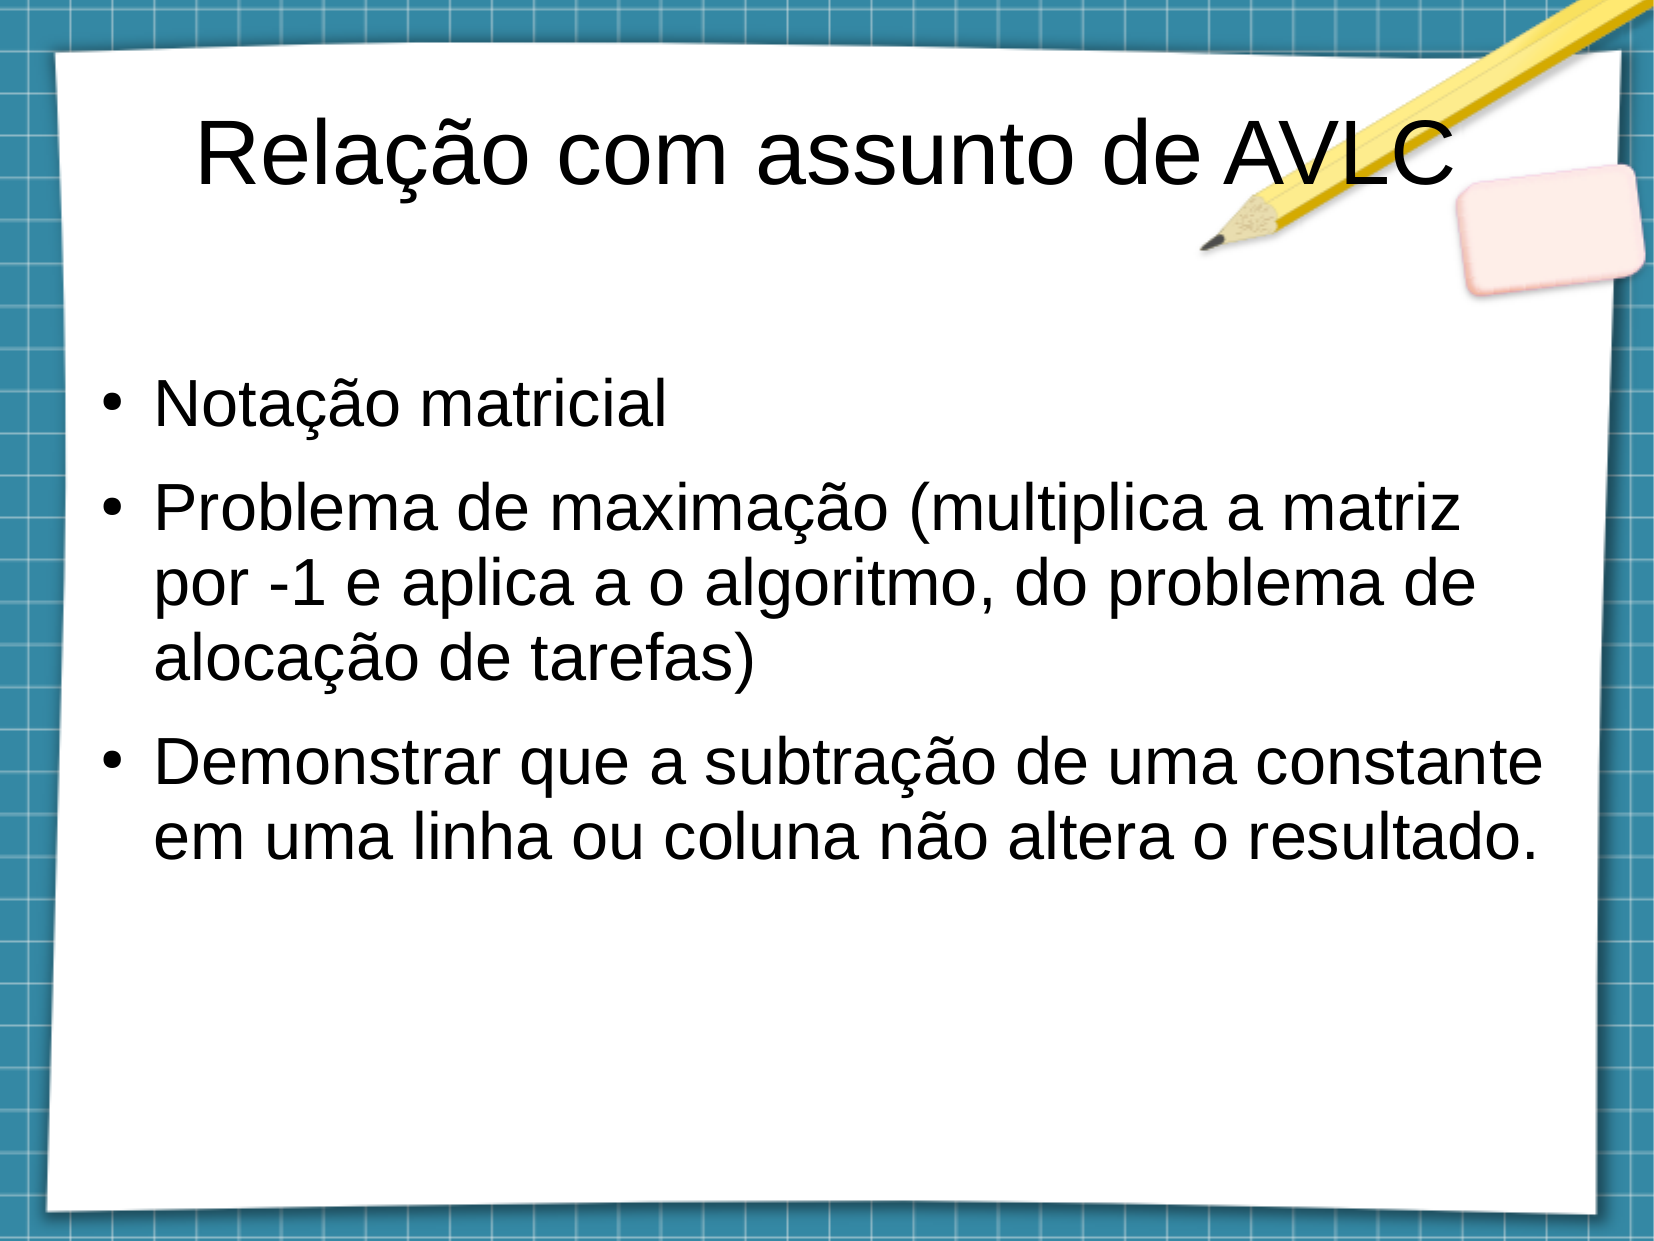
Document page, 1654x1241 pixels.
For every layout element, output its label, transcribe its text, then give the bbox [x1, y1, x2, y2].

title Relação com assunto de AVLC [82, 49, 1571, 257]
picture [0, 0, 1654, 1241]
list Notação matricial Problema de maximação (multiplica a matriz por -1 e aplica a o algoritmo, do problema de alocação de tarefas) Demonstrar que a subtração de uma constante em uma linha ou coluna não altera o resultado. [82, 366, 1571, 1086]
